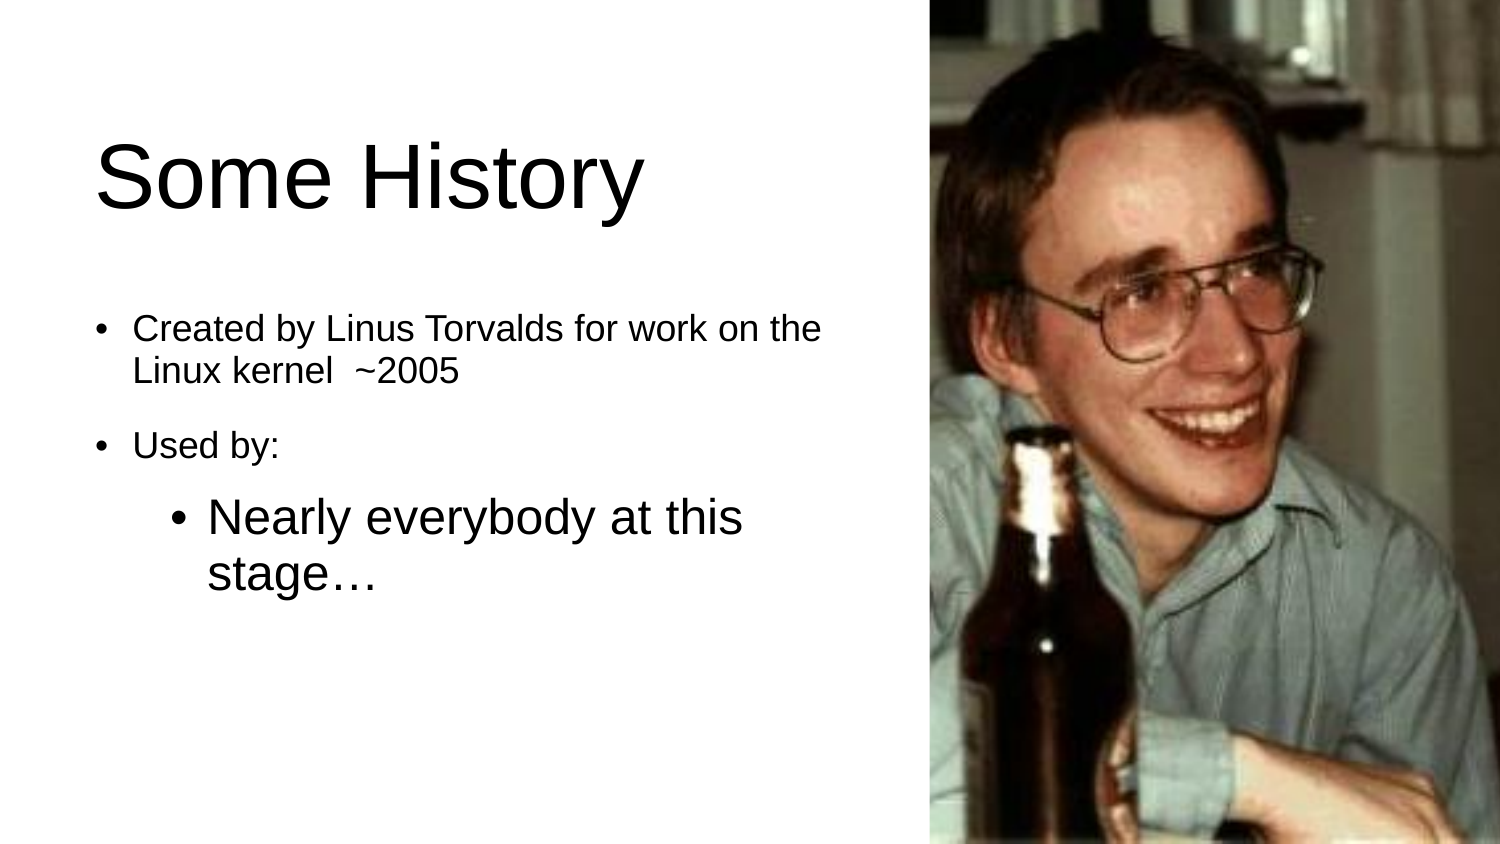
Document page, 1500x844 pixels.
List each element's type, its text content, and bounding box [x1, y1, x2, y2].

title Some History [79, 77, 891, 284]
picture [929, 0, 1500, 844]
list Created by Linus Torvalds for work on the Linux kernel ~2005 Used by: Nearly everybody at this stage… [79, 300, 891, 766]
